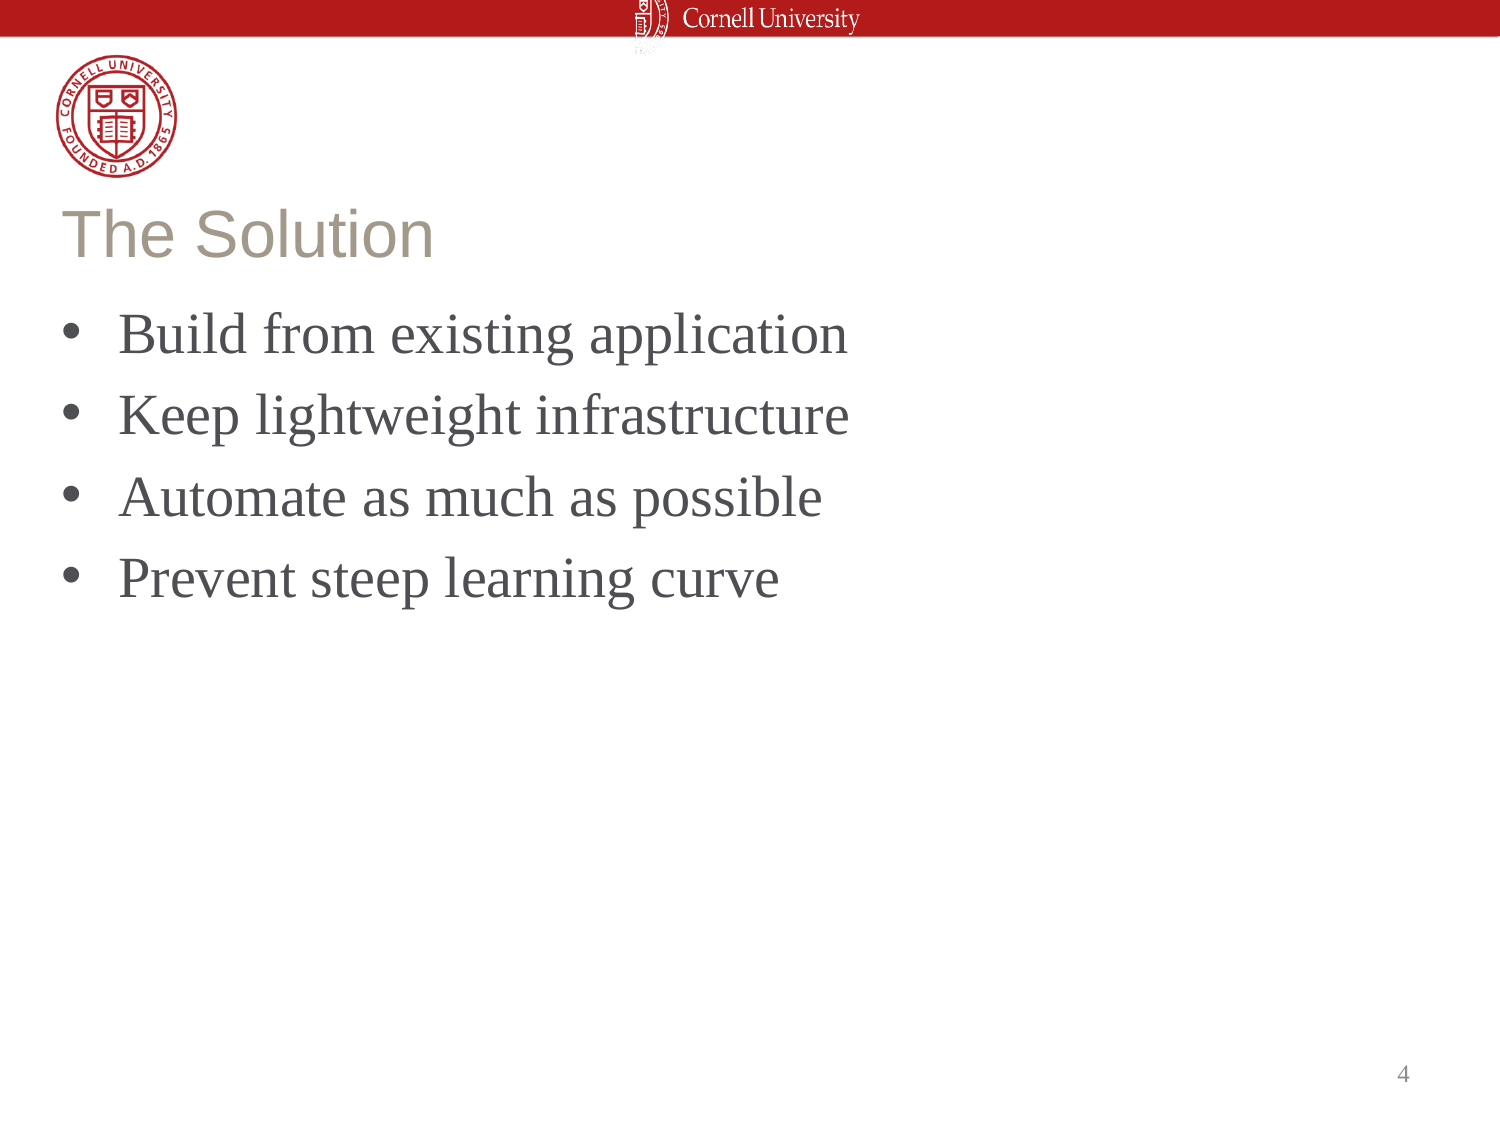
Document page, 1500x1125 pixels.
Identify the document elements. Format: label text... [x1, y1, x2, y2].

slide_number <number> [1074, 1042, 1425, 1103]
picture [635, 0, 860, 60]
title The Solution [46, 174, 1471, 288]
picture [50, 50, 195, 174]
list Build from existing application Keep lightweight infrastructure Automate as much as possible Prevent steep learning curve [46, 288, 1471, 944]
